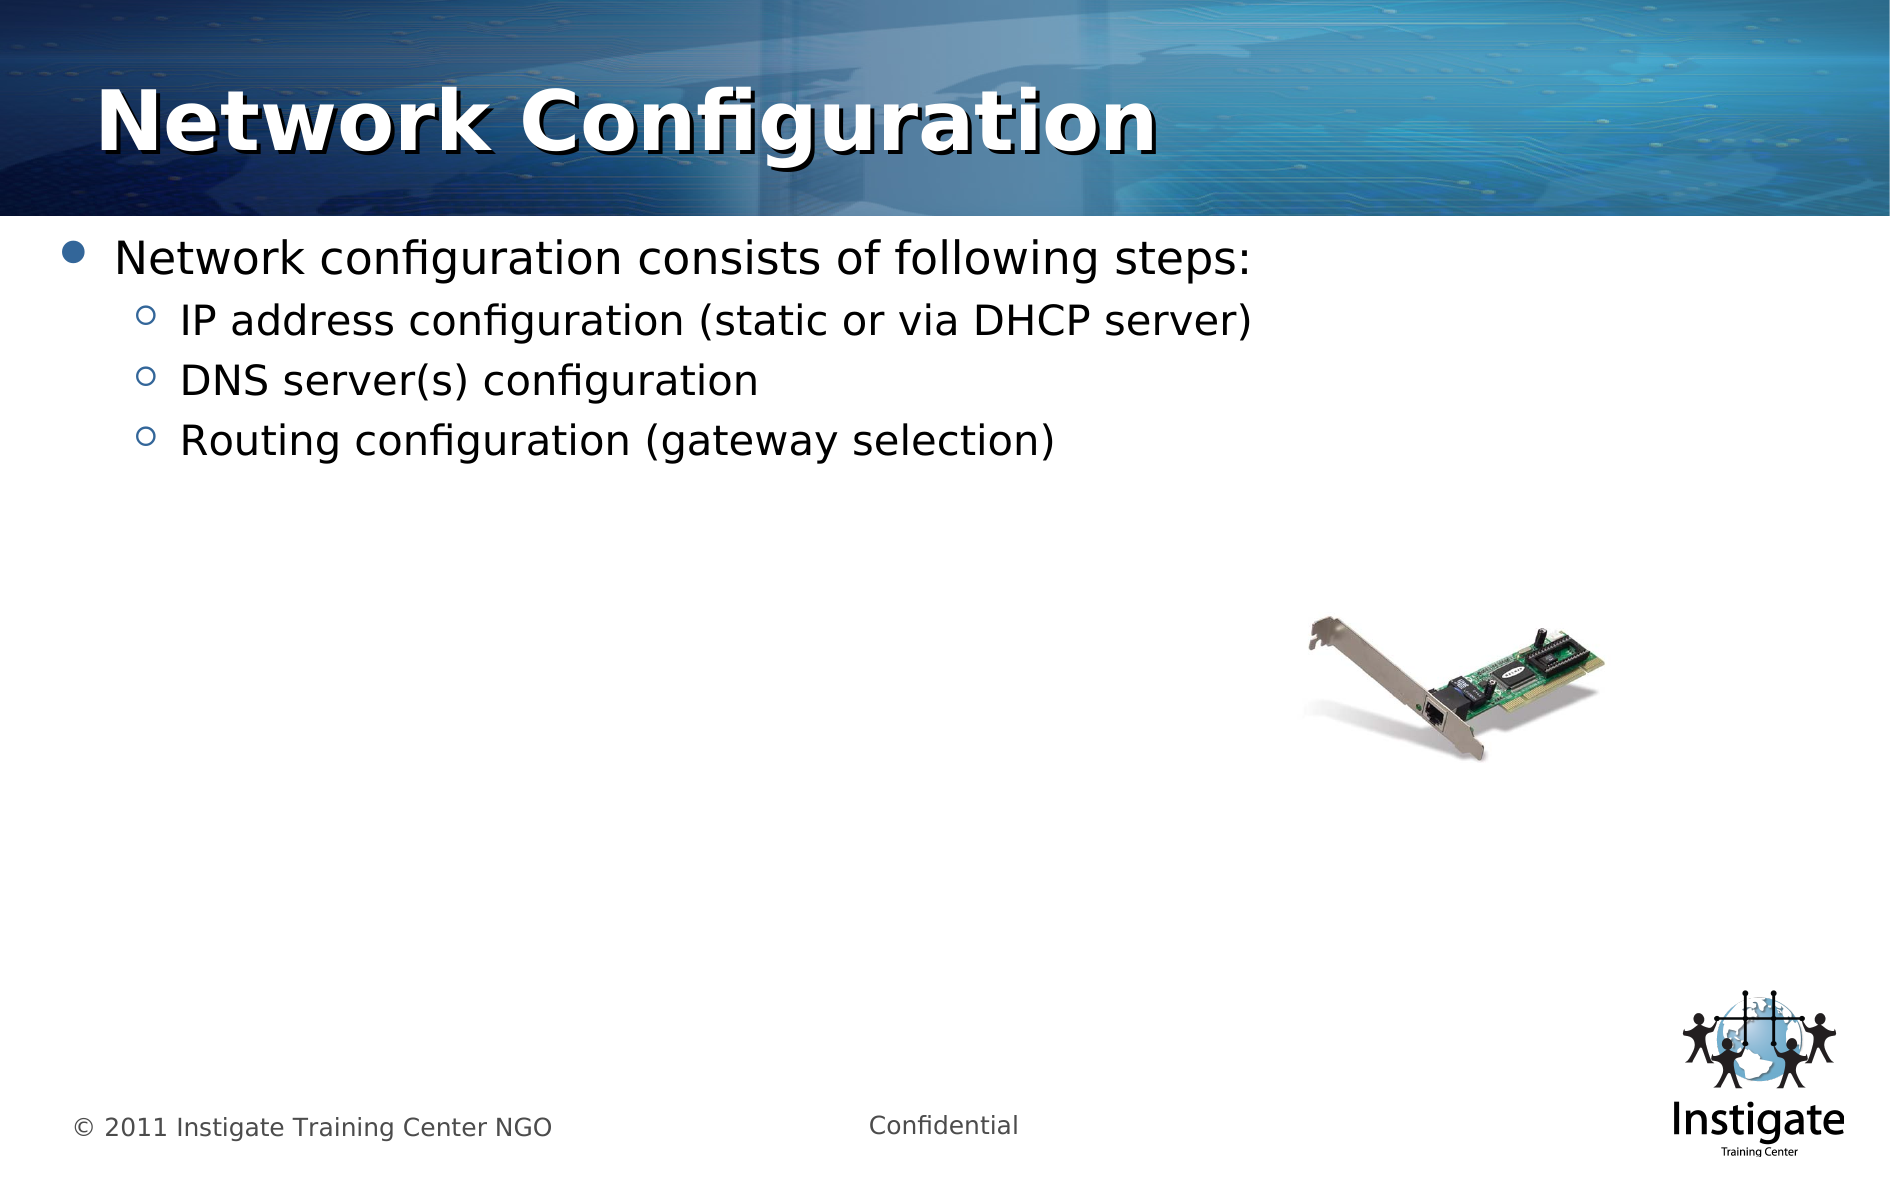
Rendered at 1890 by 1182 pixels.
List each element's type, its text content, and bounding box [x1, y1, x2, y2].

picture [1674, 990, 1844, 1157]
picture [0, 0, 1890, 216]
list Network configuration consists of following steps: IP address configuration (static or via DHCP server) DNS server(s) configuration Routing configuration (gateway selection) [59, 236, 1831, 1001]
picture [1275, 525, 1613, 863]
title Network Configuration [94, 54, 1793, 210]
